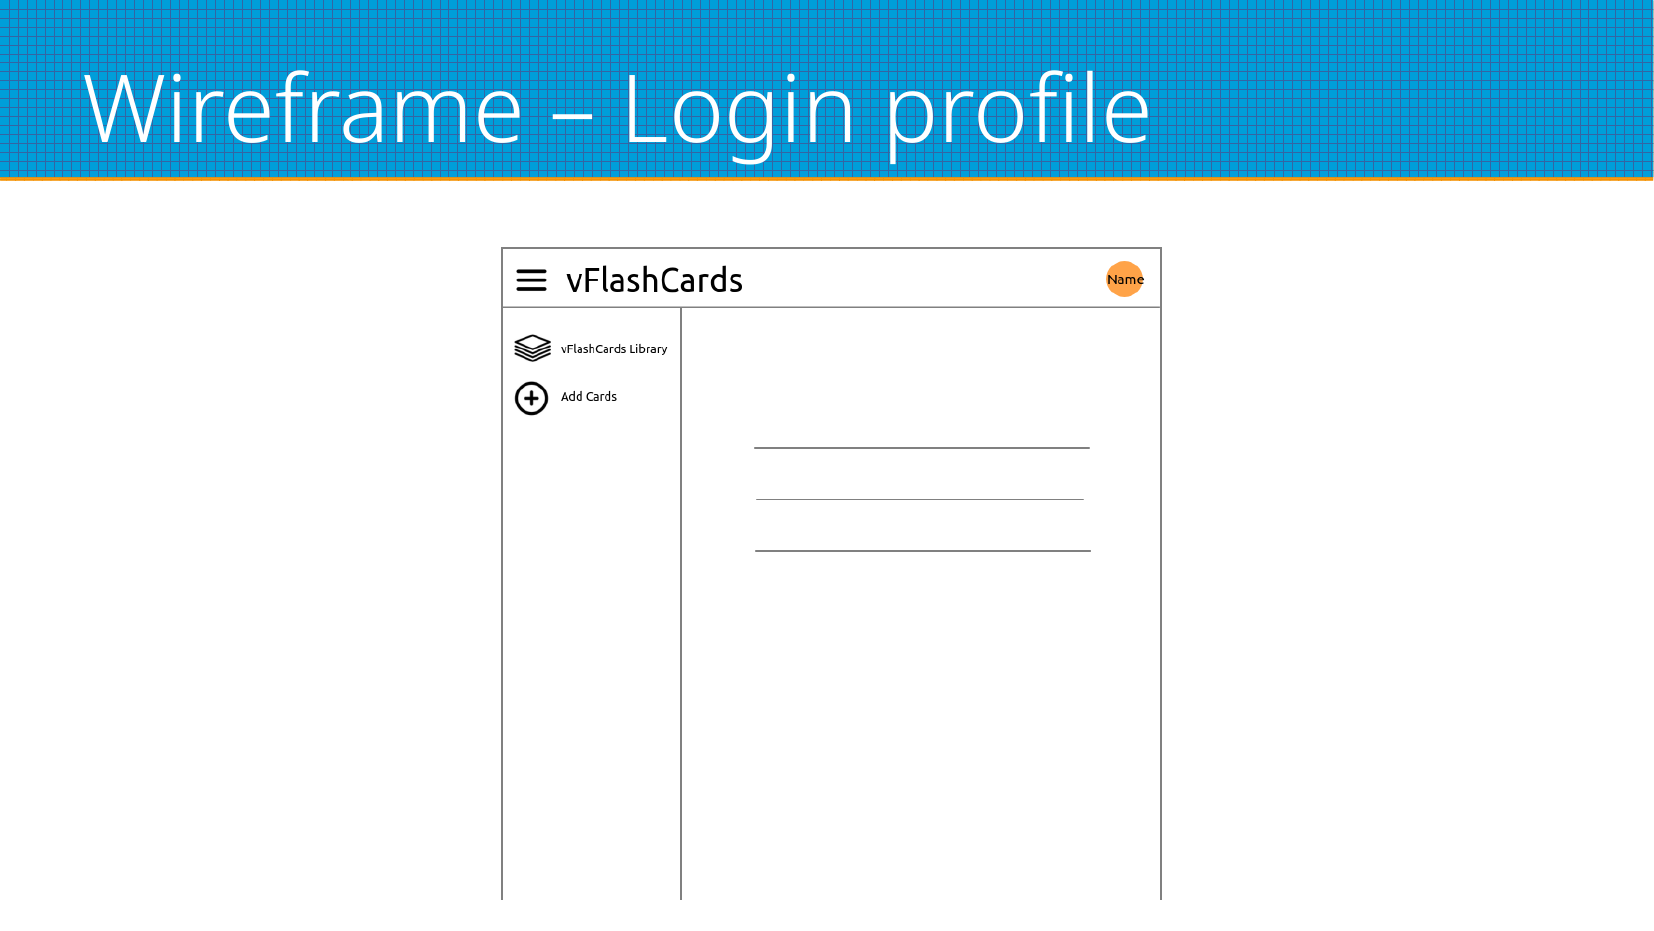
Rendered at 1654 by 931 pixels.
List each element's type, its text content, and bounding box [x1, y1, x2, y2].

picture [455, 224, 1201, 901]
title Wireframe – Login profile [82, 14, 1571, 171]
